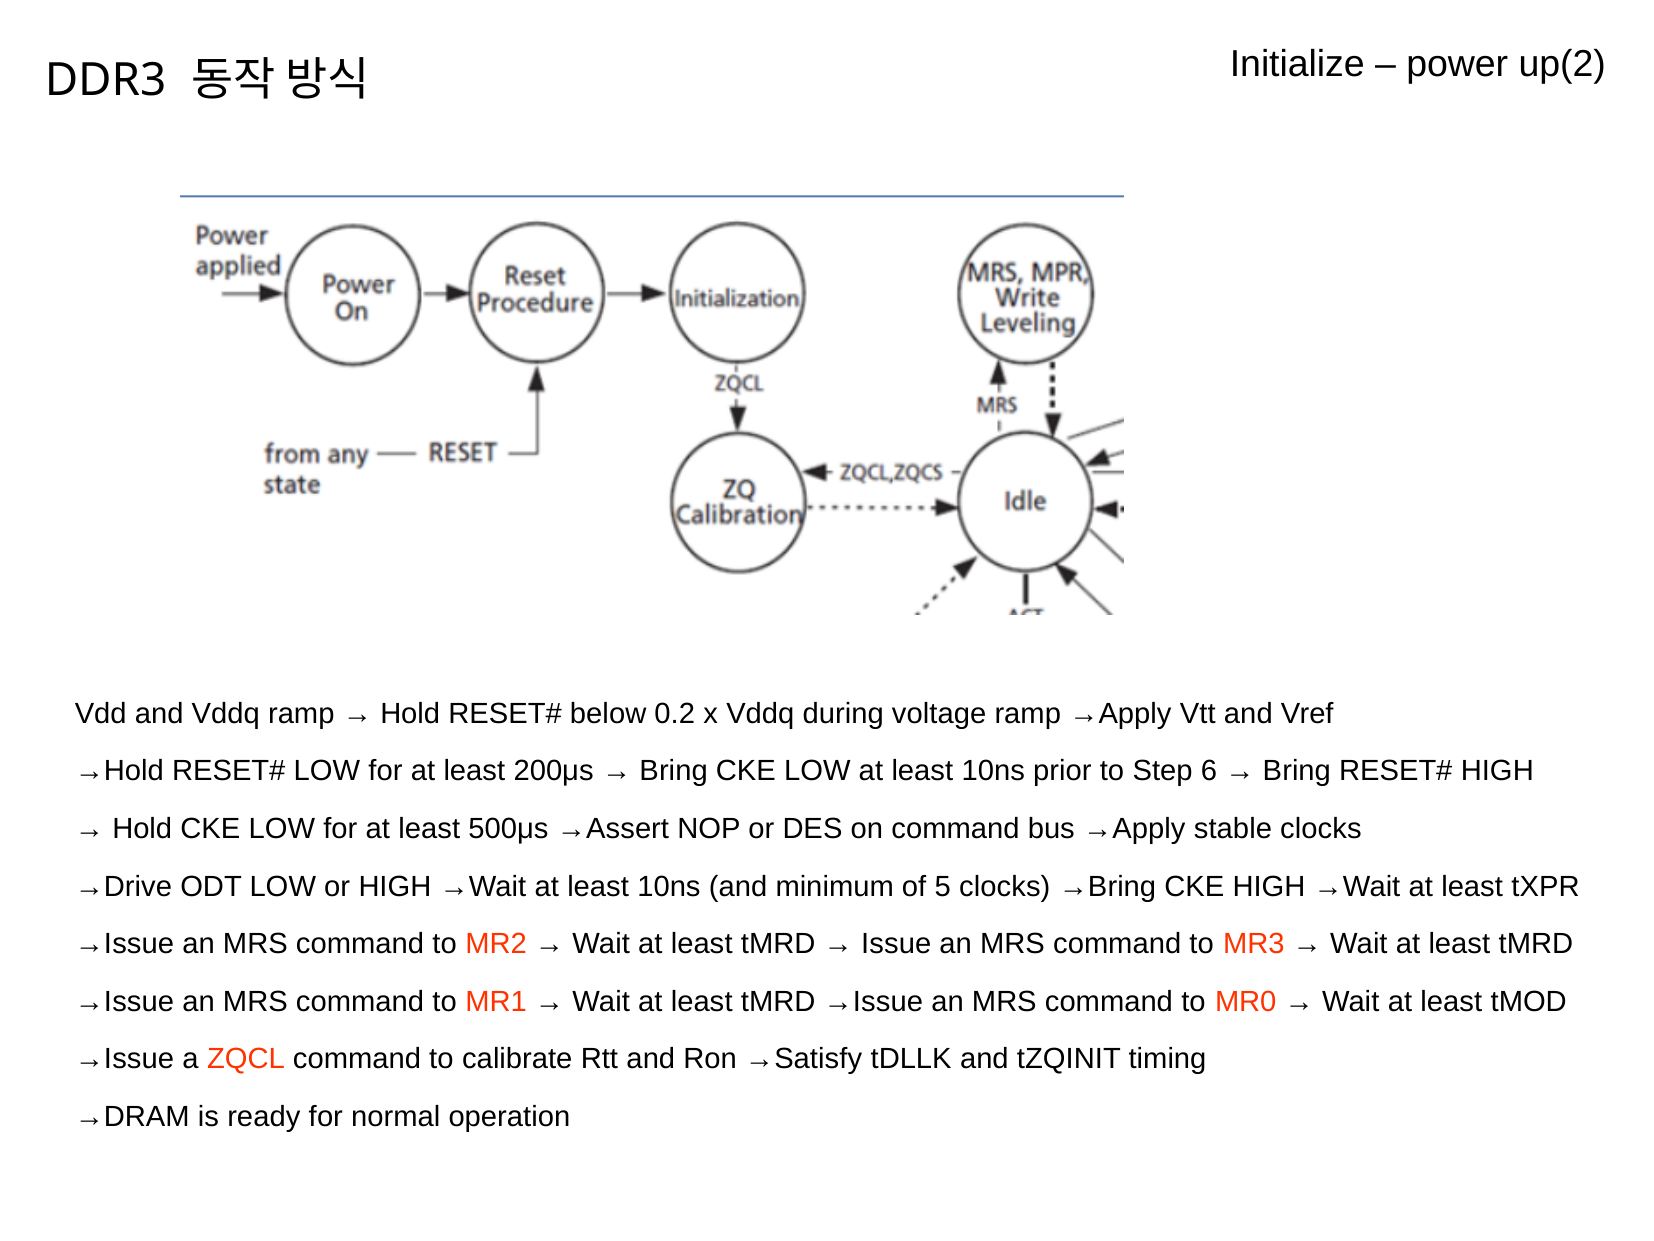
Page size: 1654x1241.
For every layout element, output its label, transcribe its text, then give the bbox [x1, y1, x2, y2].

text_box Vdd and Vddq ramp → Hold RESET# below 0.2 x Vddq during voltage ramp →Apply Vtt and Vref →Hold RESET# LOW for at least 200μs → Bring CKE LOW at least 10ns prior to Step 6 → Bring RESET# HIGH → Hold CKE LOW for at least 500μs →Assert NOP or DES on command bus →Apply stable clocks →Drive ODT LOW or HIGH →Wait at least 10ns (and minimum of 5 clocks) →Bring CKE HIGH →Wait at least tXPR →Issue an MRS command to MR2 → Wait at least tMRD → Issue an MRS command to MR3 → Wait at least tMRD →Issue an MRS command to MR1 → Wait at least tMRD →Issue an MRS command to MR0 → Wait at least tMOD →Issue a ZQCL command to calibrate Rtt and Ron →Satisfy tDLLK and tZQINIT timing →DRAM is ready for normal operation [60, 689, 1621, 1141]
text_box Initialize – power up(2) [1215, 34, 1626, 134]
text_box DDR3 동작 방식 [30, 34, 466, 106]
picture [180, 194, 1124, 616]
